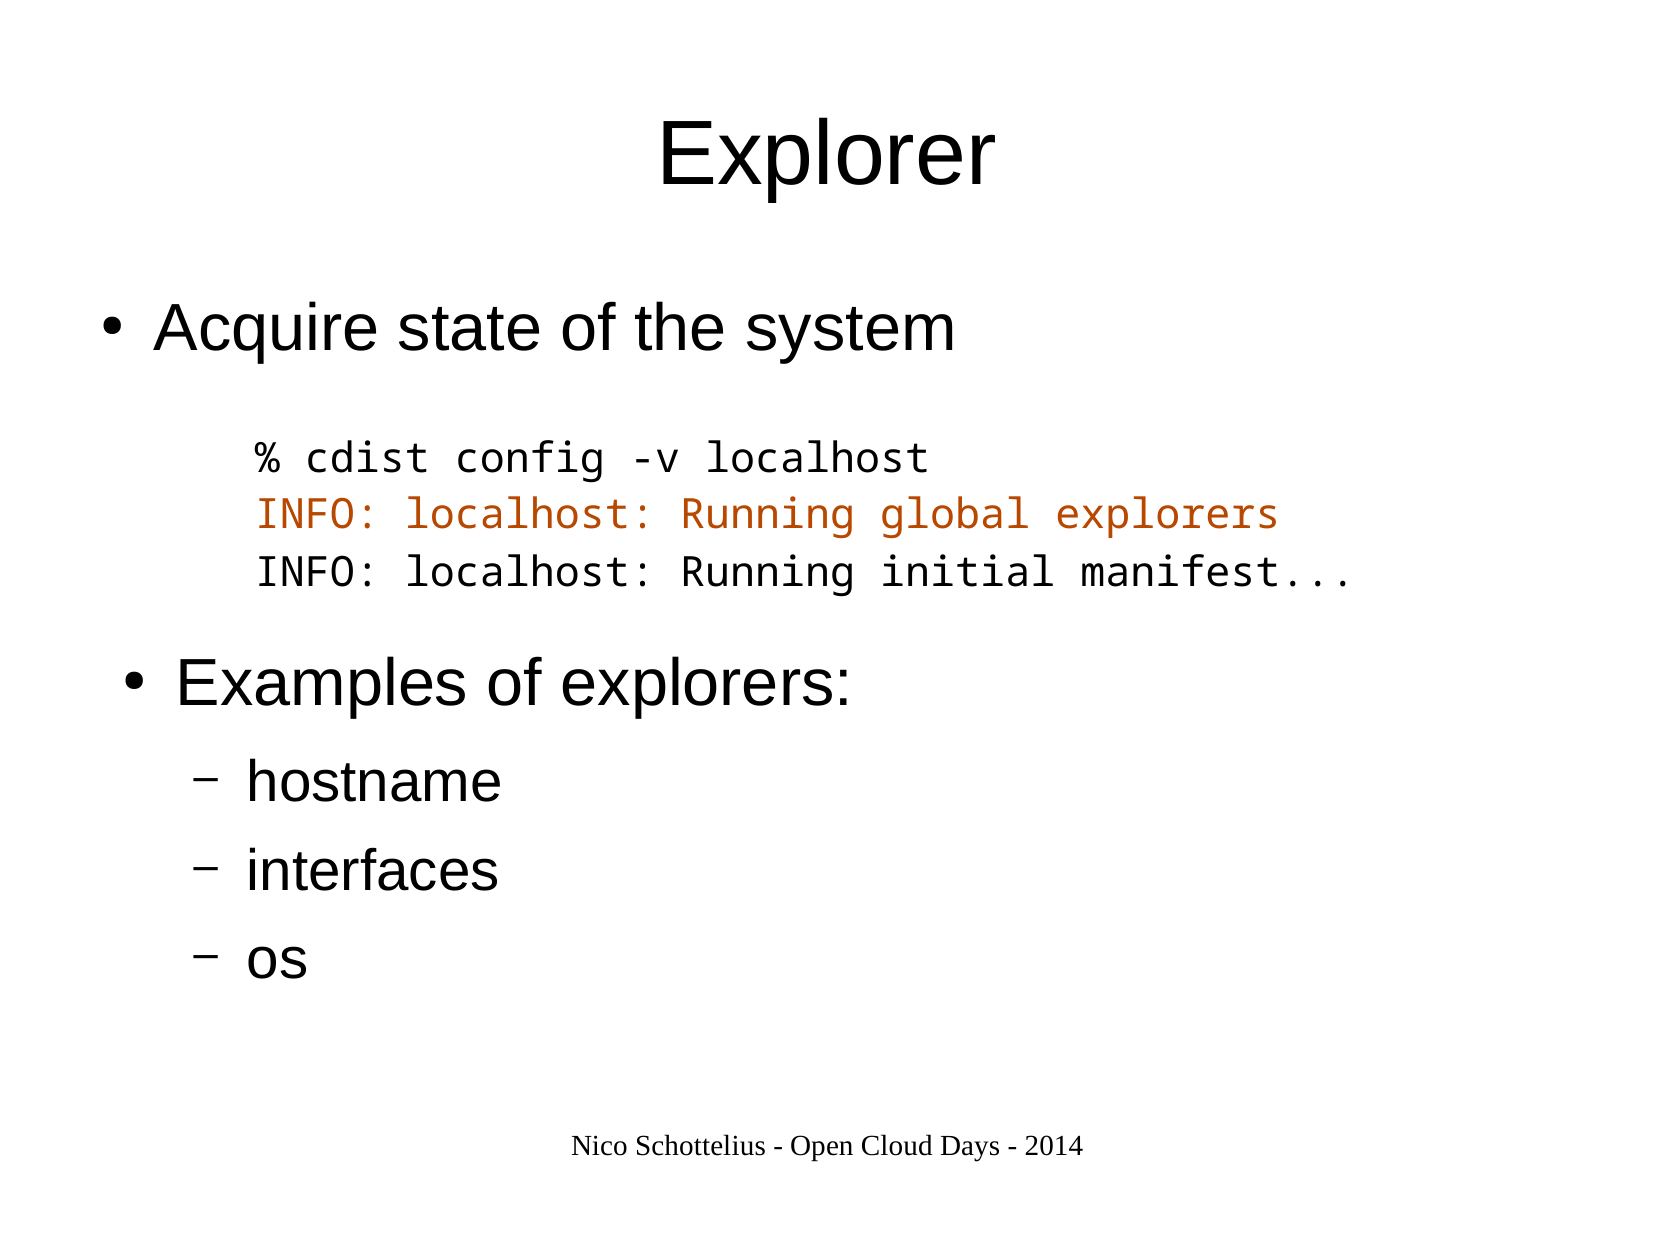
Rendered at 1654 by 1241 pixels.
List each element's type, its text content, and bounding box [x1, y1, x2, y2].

title Explorer [82, 49, 1571, 257]
text_box % cdist config -v localhost INFO: localhost: Running global explorers INFO: localhost: Running initial manifest... [239, 419, 1470, 651]
list Examples of explorers: hostname interfaces os [104, 644, 1005, 1075]
list Acquire state of the system [82, 290, 1538, 405]
